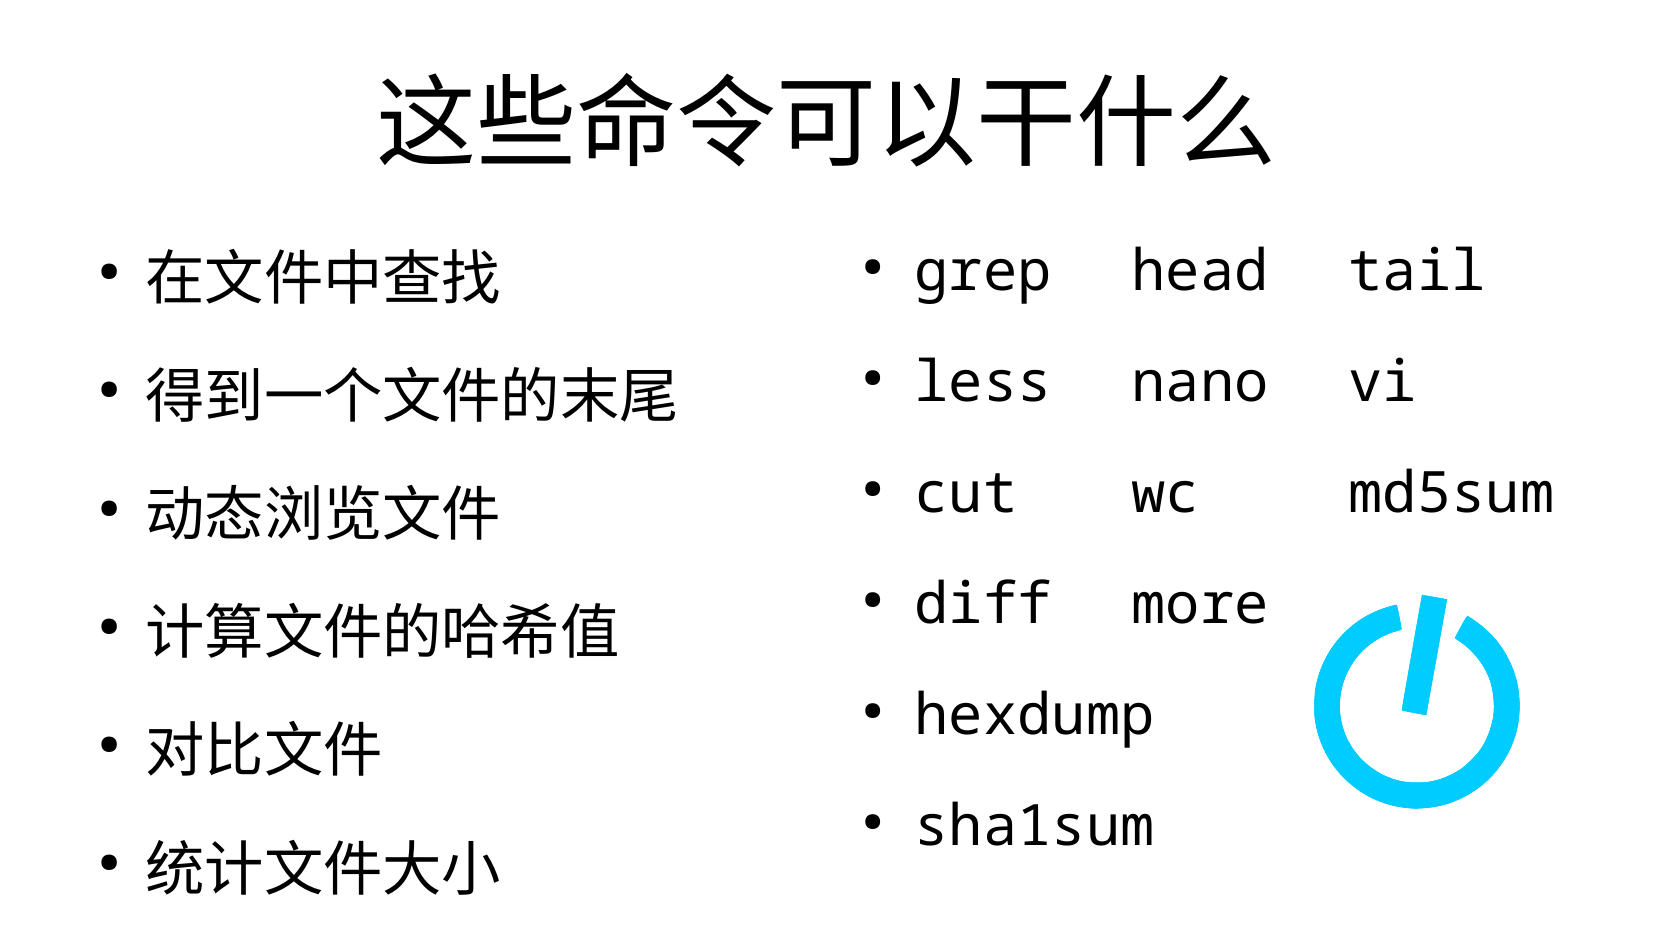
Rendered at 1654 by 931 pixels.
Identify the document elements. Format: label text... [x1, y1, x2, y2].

list grep head tail less nano vi cut wc md5sum diff more hexdump sha1sum [845, 217, 1572, 863]
list 在文件中查找 得到一个文件的末尾 动态浏览文件 计算文件的哈希值 对比文件 统计文件大小 [82, 217, 809, 910]
title 这些命令可以干什么 [82, 37, 1571, 193]
